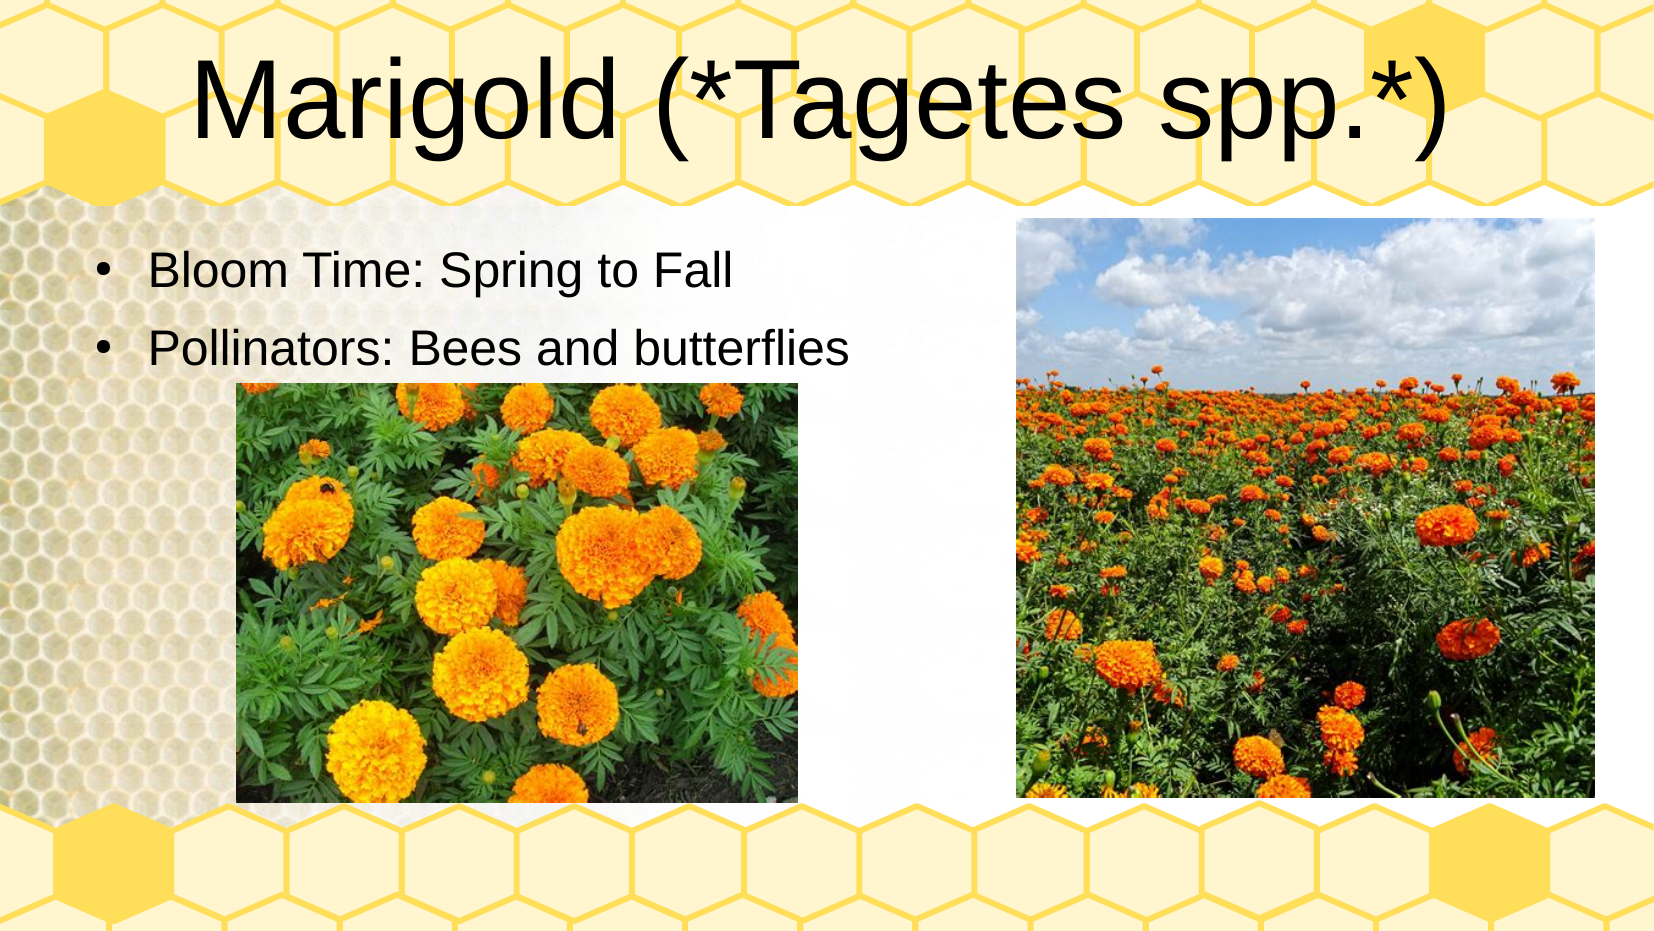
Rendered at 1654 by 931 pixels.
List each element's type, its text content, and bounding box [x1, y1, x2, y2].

list Bloom Time: Spring to Fall Pollinators: Bees and butterflies [76, 242, 1016, 384]
title Marigold (*Tagetes spp.*) [76, 0, 1565, 200]
picture [0, 186, 1654, 827]
